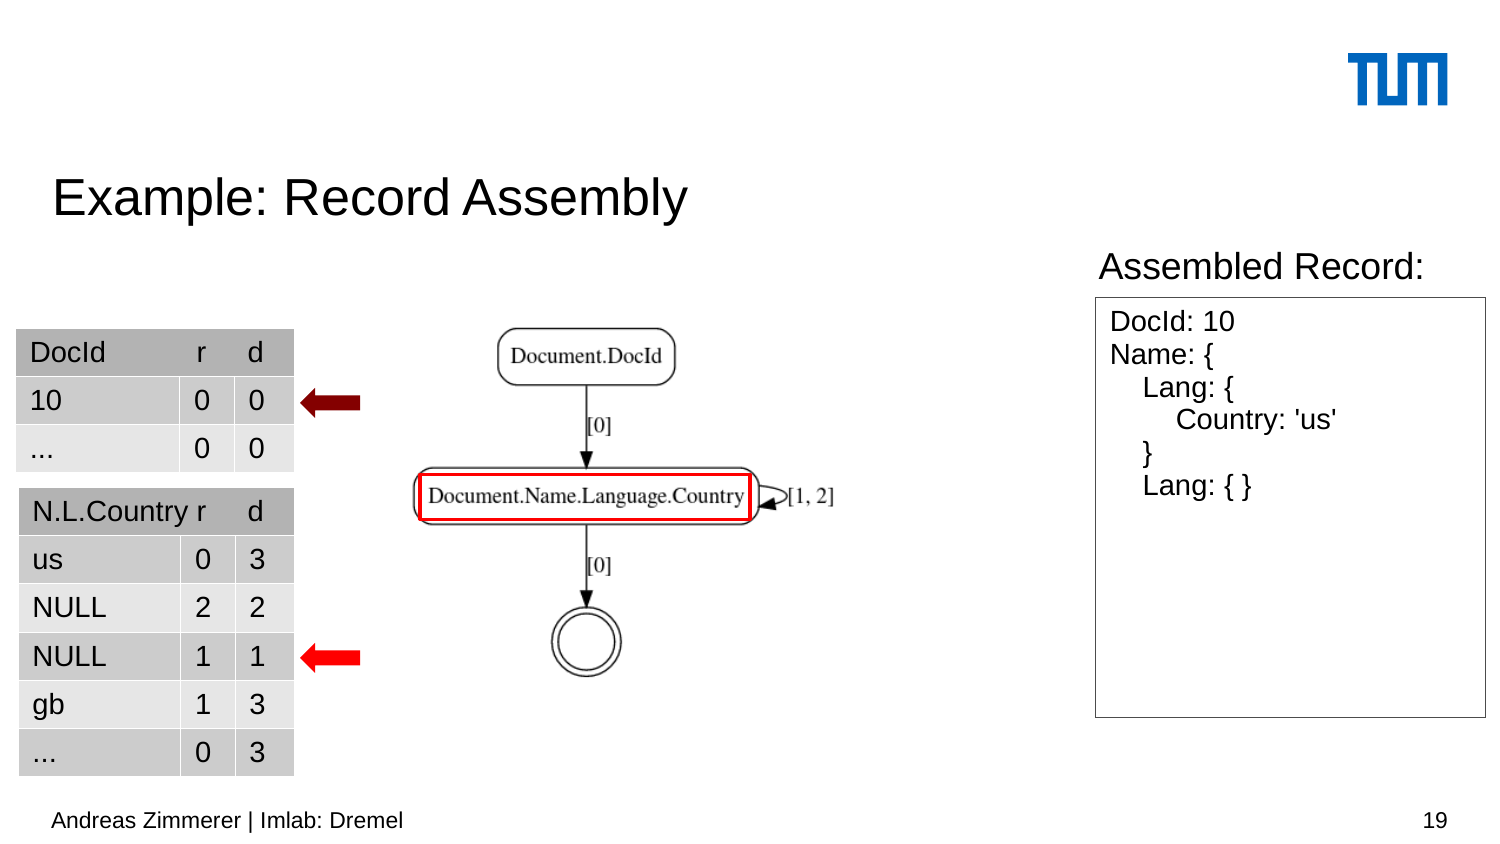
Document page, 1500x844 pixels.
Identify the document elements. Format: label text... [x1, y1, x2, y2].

text_box [300, 642, 361, 673]
table_cell 0 [235, 425, 294, 472]
table_cell ... [19, 729, 180, 776]
table_cell 0 [235, 377, 294, 424]
table_cell NULL [19, 584, 180, 632]
table_cell 0 [180, 425, 234, 472]
table_cell 1 [236, 633, 294, 680]
slide_number <number> [1112, 796, 1448, 842]
table_cell 10 [16, 377, 179, 424]
picture [408, 322, 841, 683]
table_cell 1 [181, 633, 235, 680]
table_cell 0 [181, 536, 235, 583]
table_cell 0 [180, 377, 234, 424]
table_cell 0 [181, 729, 235, 776]
text_box Assembled Record: [1083, 237, 1441, 295]
table_cell 2 [236, 584, 294, 632]
text_box DocId: 10 Name: { Lang: { Country: 'us' } Lang: { } [1095, 297, 1486, 718]
title Example: Record Assembly [52, 159, 1449, 227]
table_cell us [19, 536, 180, 583]
footer Andreas Zimmerer | Imlab: Dremel [51, 796, 1112, 842]
table_cell 1 [181, 681, 235, 728]
table_cell 2 [181, 584, 235, 632]
text_box [300, 387, 361, 418]
table_cell NULL [19, 633, 180, 680]
table_cell 3 [236, 681, 294, 728]
table_cell 3 [236, 536, 294, 583]
table_cell ... [16, 425, 179, 472]
table_header N.L.Country r d [19, 488, 294, 535]
table_cell gb [19, 681, 180, 728]
table_header DocId r d [16, 329, 294, 376]
table_cell 3 [236, 729, 294, 776]
